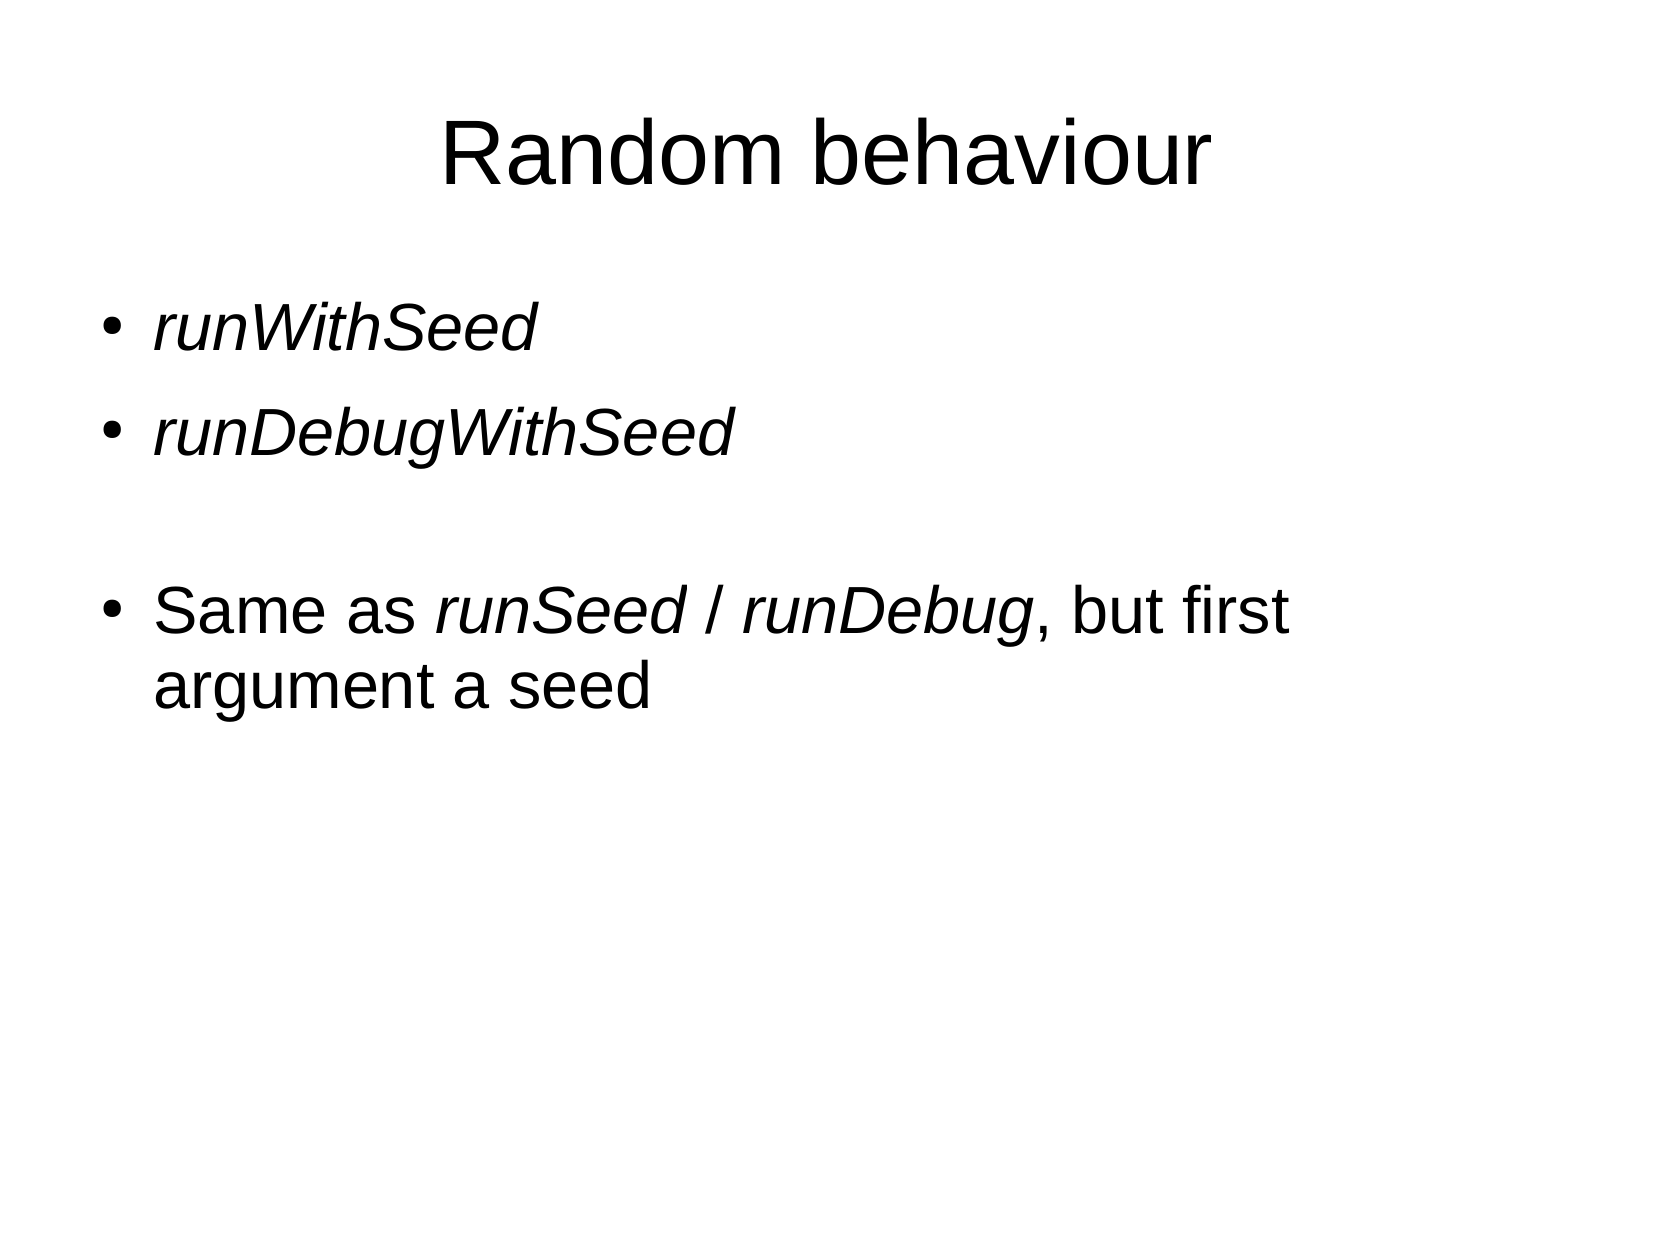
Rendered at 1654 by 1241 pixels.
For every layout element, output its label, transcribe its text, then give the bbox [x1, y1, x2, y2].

list runWithSeed runDebugWithSeed Same as runSeed / runDebug, but first argument a seed [82, 290, 1571, 1010]
title Random behaviour [82, 49, 1571, 257]
